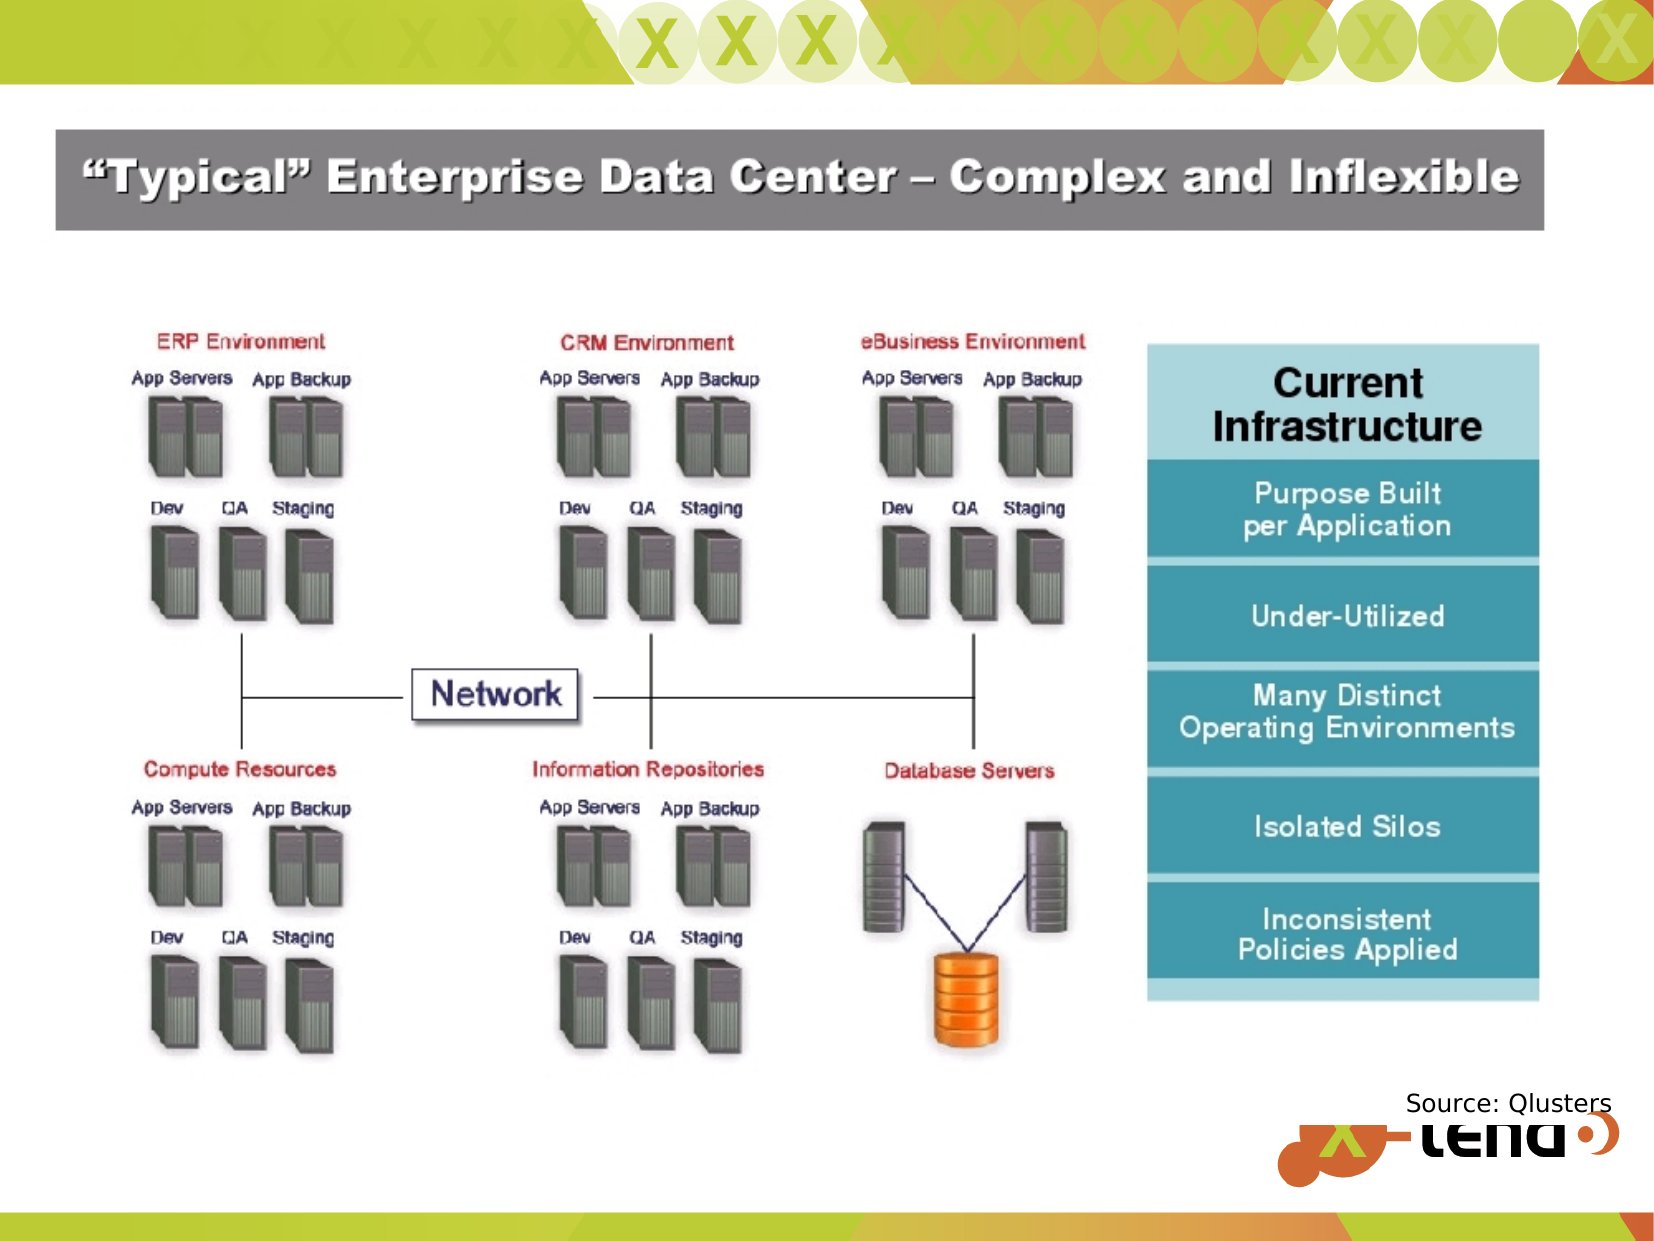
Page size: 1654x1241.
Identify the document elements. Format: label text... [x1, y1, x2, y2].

text_box Source: Qlusters [1405, 1089, 1613, 1119]
picture [0, 0, 1654, 1241]
